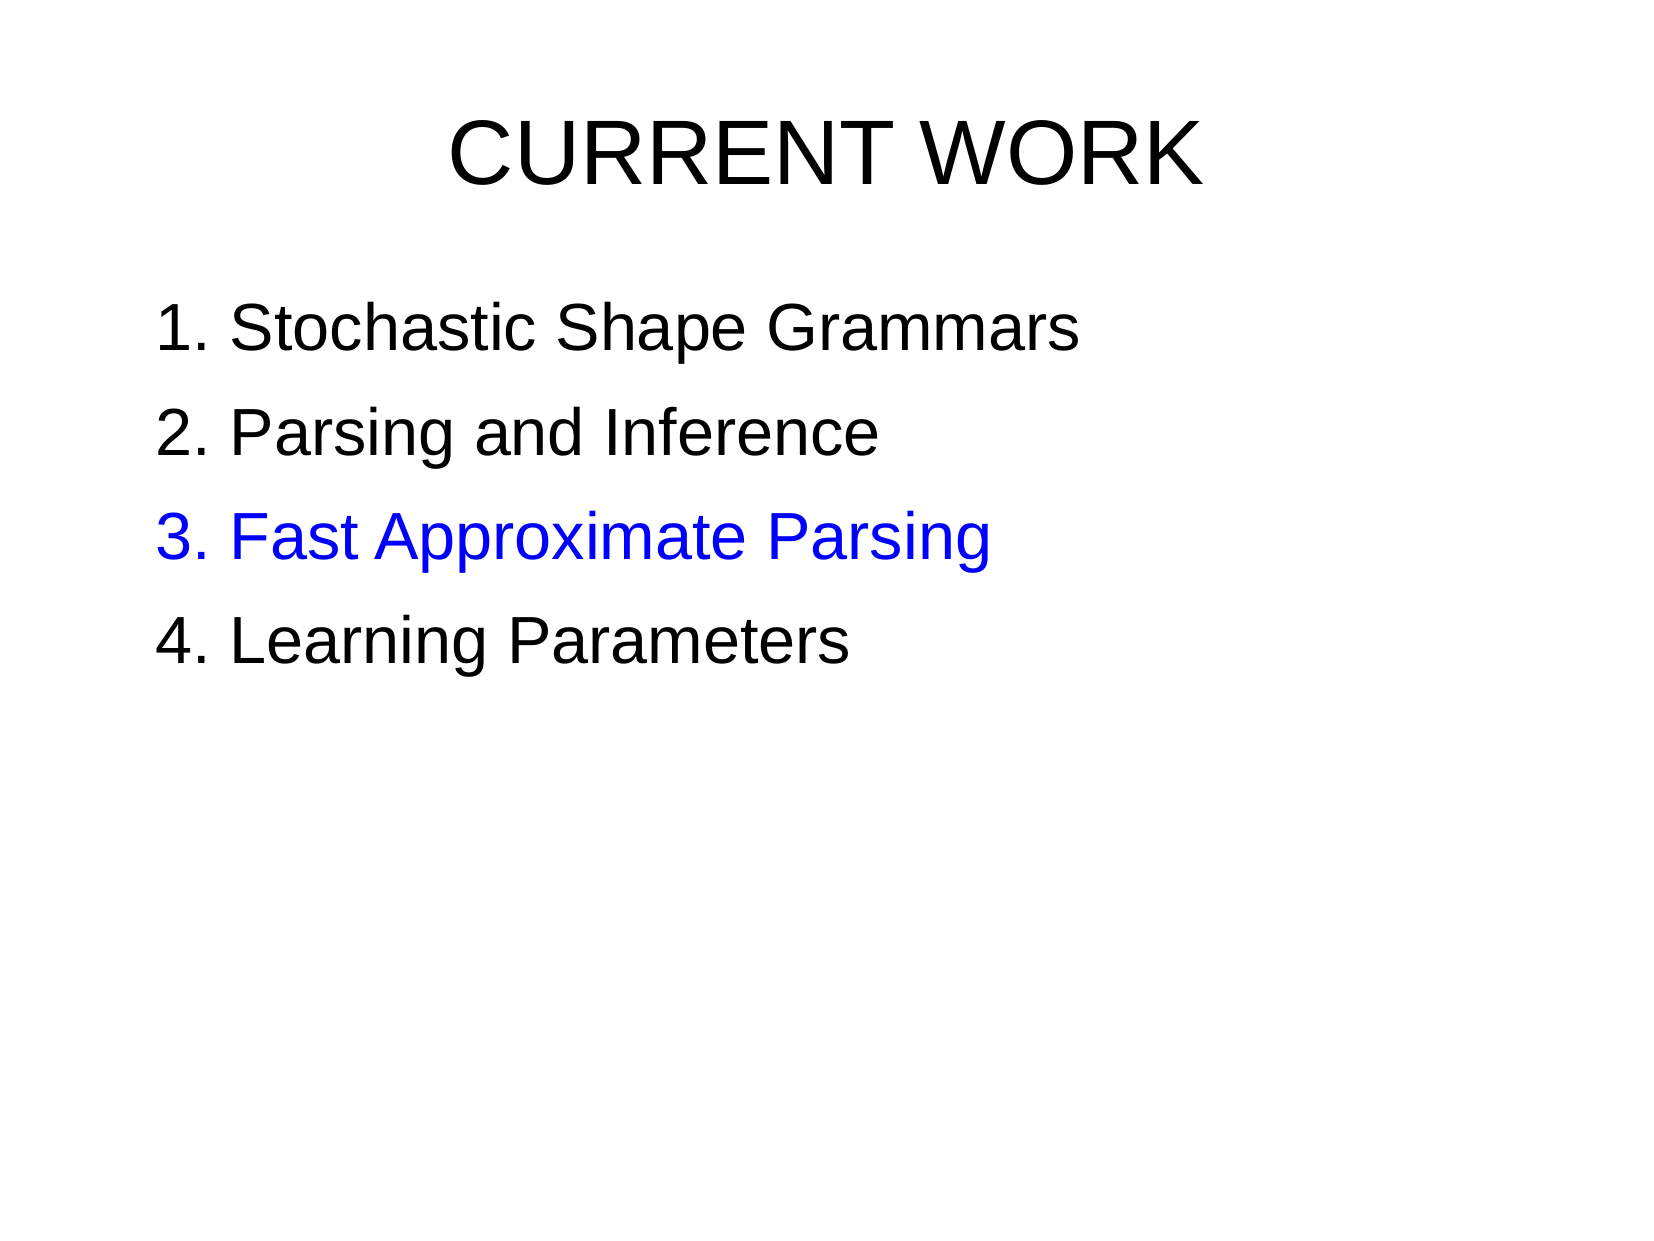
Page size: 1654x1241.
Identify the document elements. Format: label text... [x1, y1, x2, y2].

list 1. Stochastic Shape Grammars 2. Parsing and Inference 3. Fast Approximate Parsing 4. Learning Parameters [82, 290, 1571, 1109]
title CURRENT WORK [82, 49, 1571, 257]
